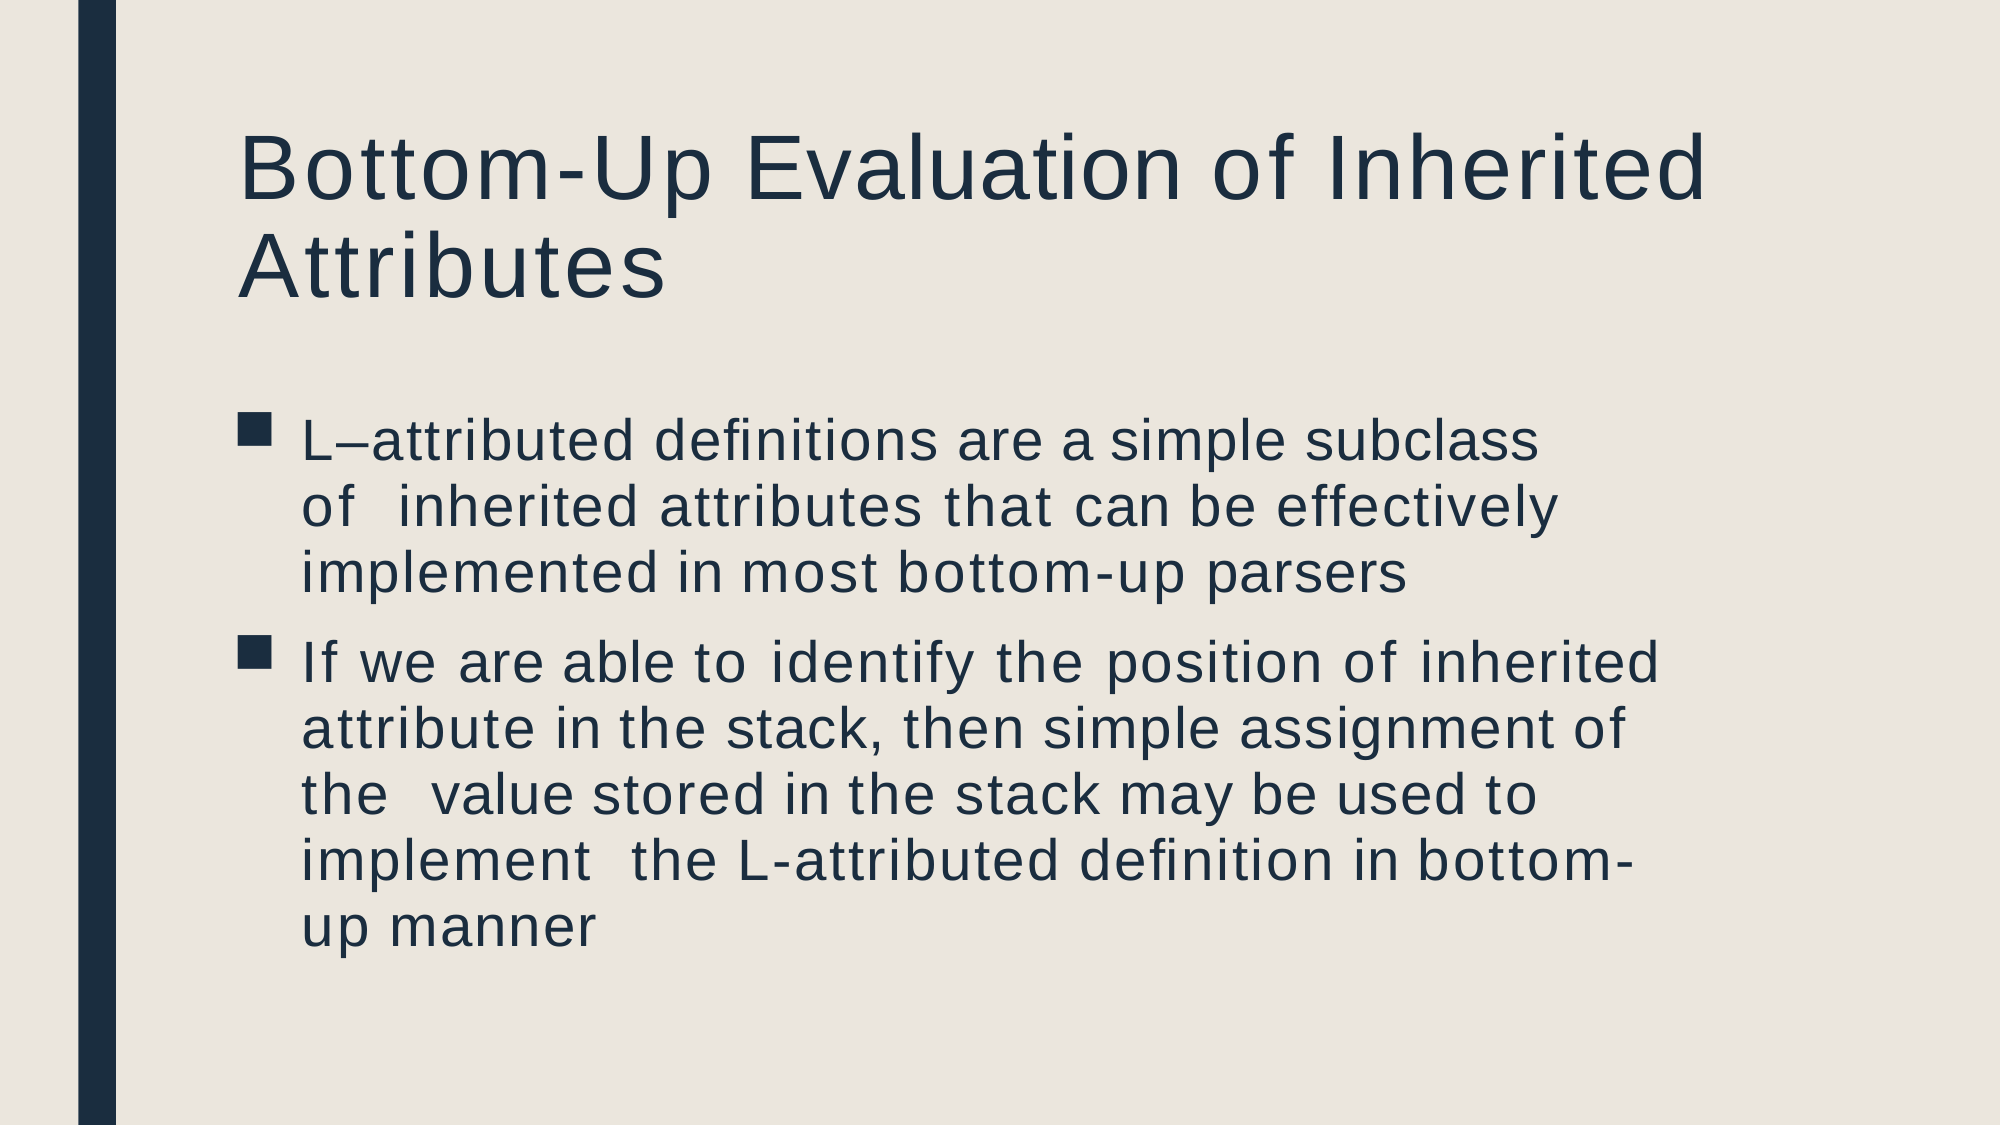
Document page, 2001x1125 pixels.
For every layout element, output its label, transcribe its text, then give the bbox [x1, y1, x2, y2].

title Bottom-Up Evaluation of Inherited Attributes [236, 104, 1763, 316]
text_box L–attributed deﬁnitions are a simple subclass of inherited attributes that can be effectively implemented in most bottom-up parsers If we are able to identify the position of inherited attribute in the stack, then simple assignment of the value stored in the stack may be used to implement the L-attributed deﬁnition in bottom-up manner [230, 398, 1709, 958]
